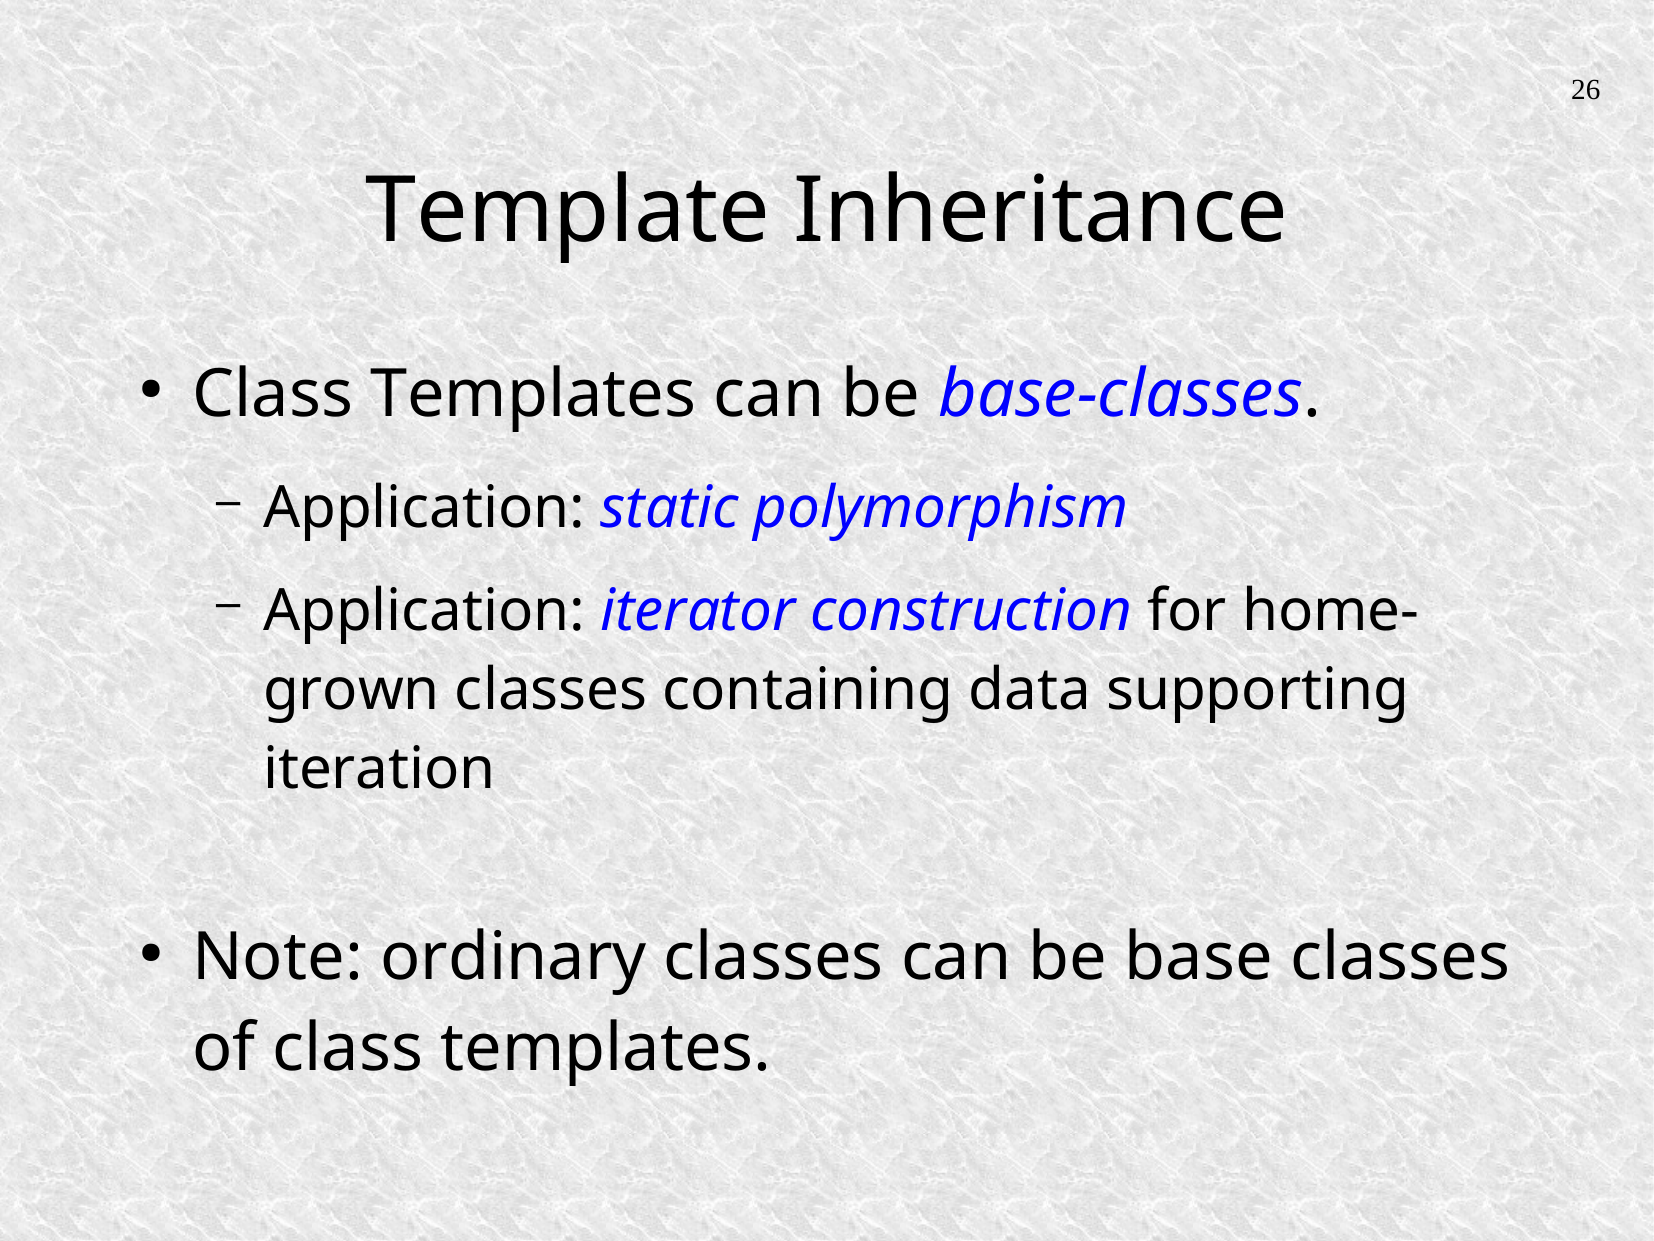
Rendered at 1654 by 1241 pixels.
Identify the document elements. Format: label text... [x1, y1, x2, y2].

title Template Inheritance [121, 102, 1534, 311]
list Class Templates can be base-classes. Application: static polymorphism Application: iterator construction for home-grown classes containing data supporting iteration Note: ordinary classes can be base classes of class templates. [121, 344, 1534, 1127]
picture [0, 0, 1654, 1241]
